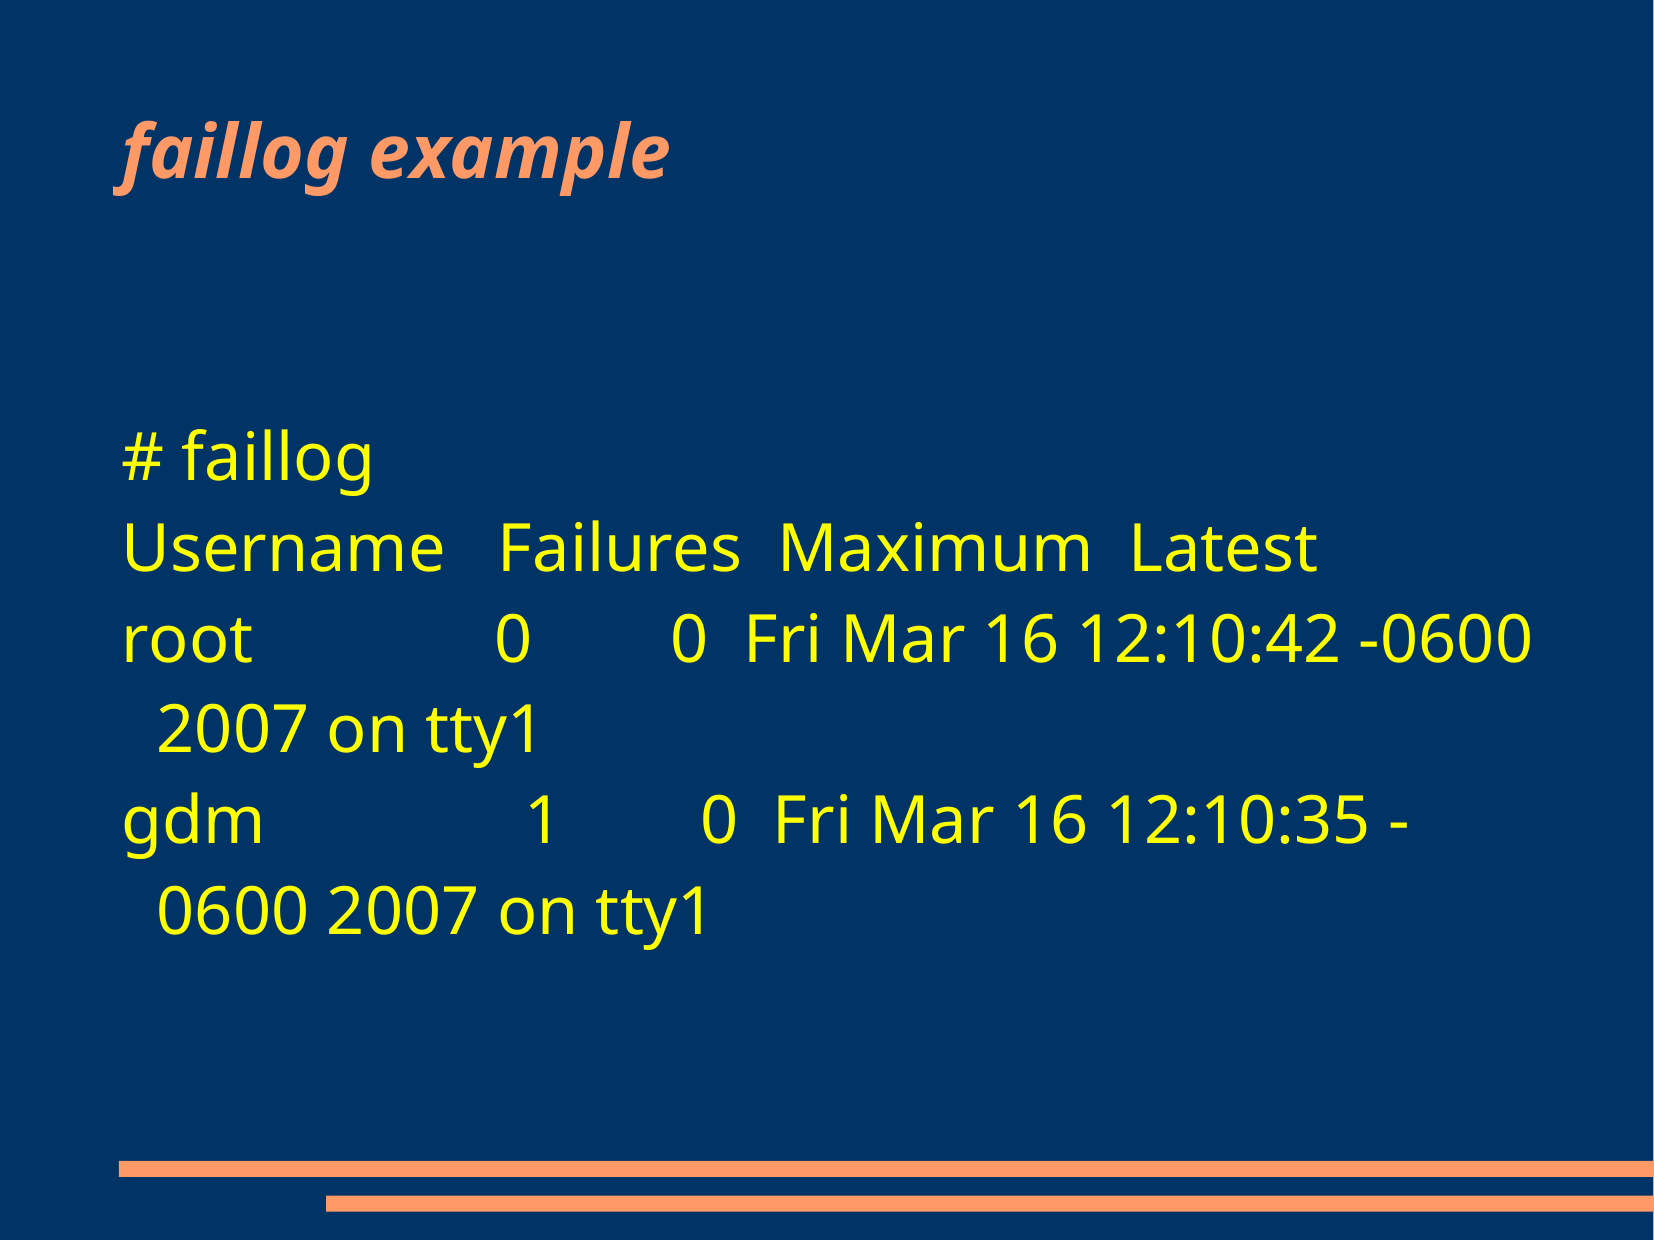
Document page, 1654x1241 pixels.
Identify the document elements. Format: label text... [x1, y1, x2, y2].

title faillog example [121, 46, 1534, 254]
subtitle # faillog Username Failures Maximum Latest root 0 0 Fri Mar 16 12:10:42 -0600 2007 on tty1 gdm 1 0 Fri Mar 16 12:10:35 -0600 2007 on tty1 [121, 322, 1561, 1133]
